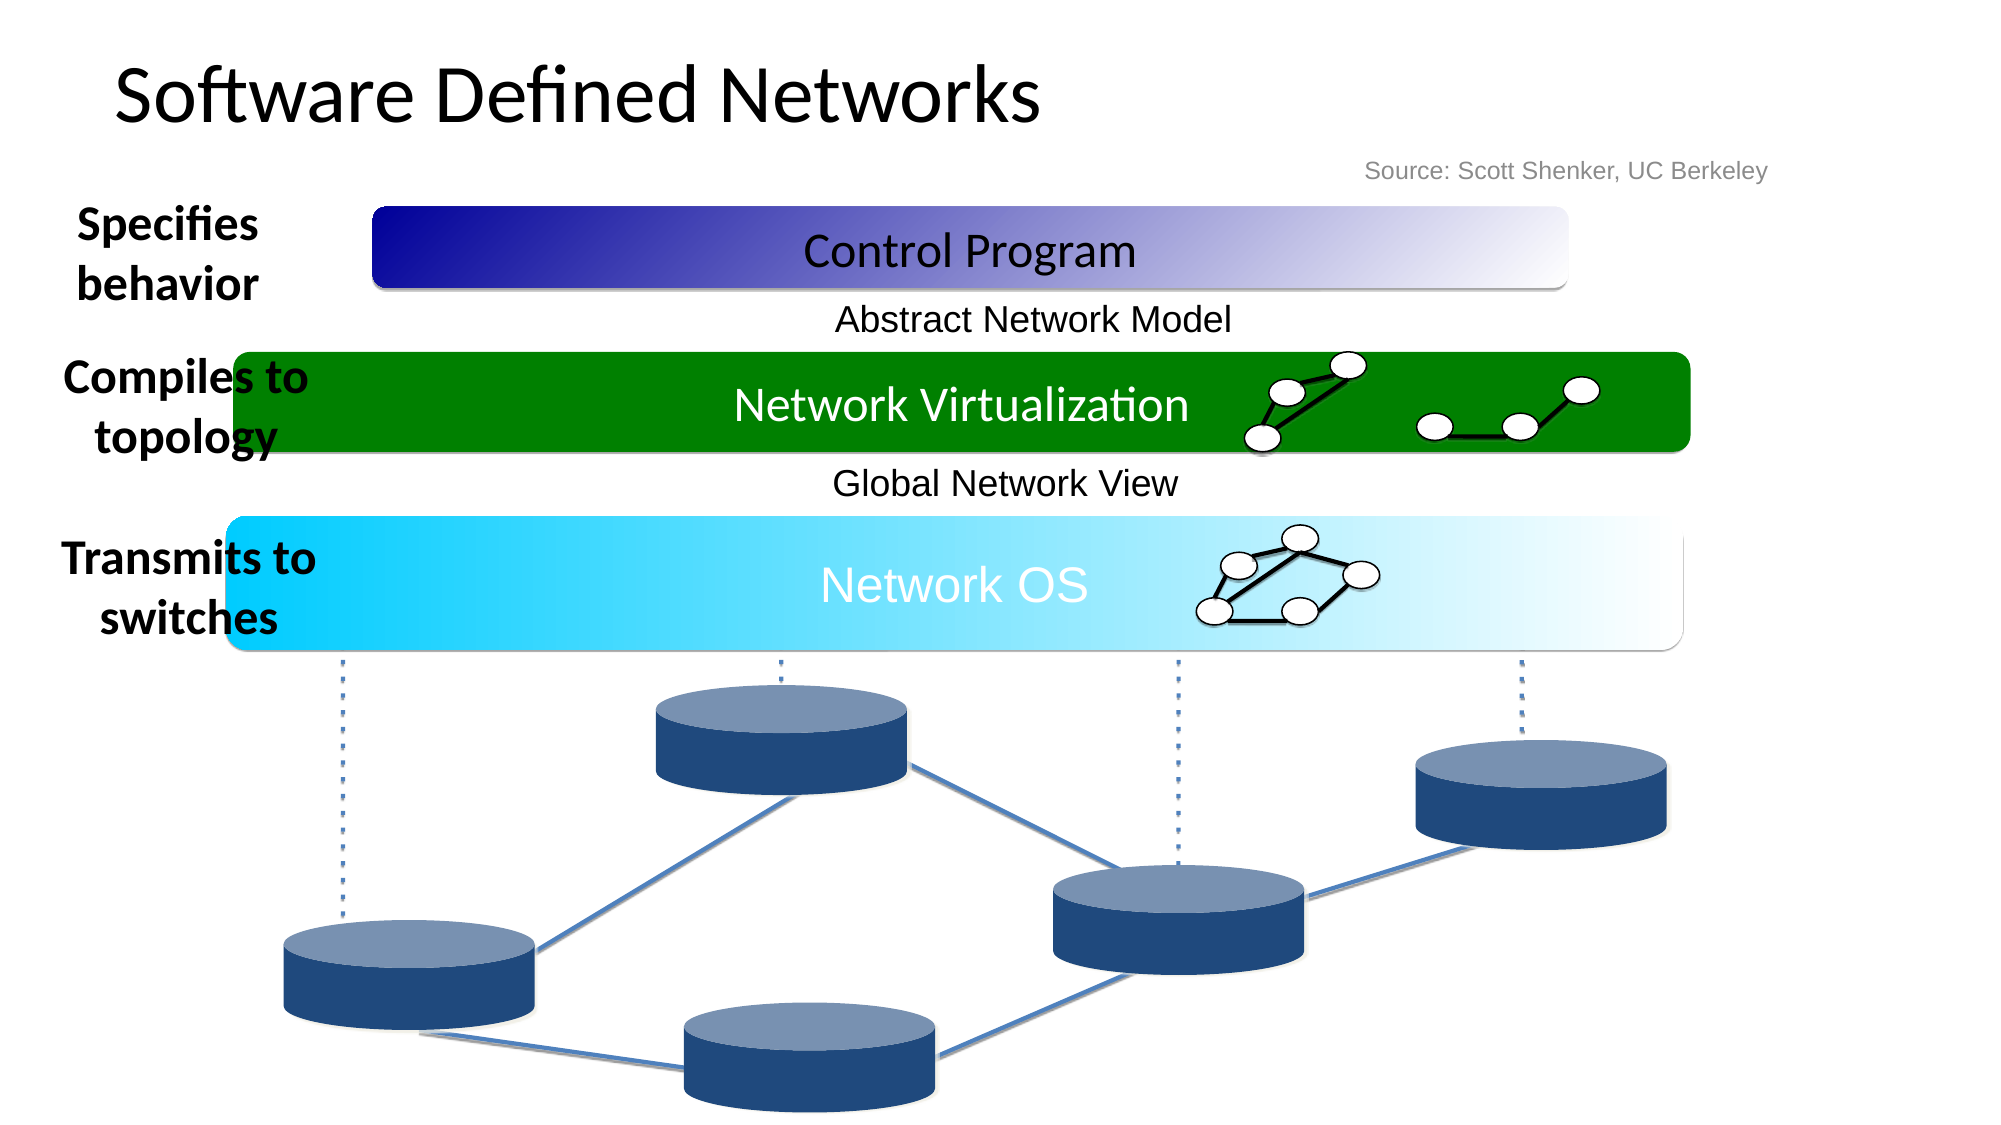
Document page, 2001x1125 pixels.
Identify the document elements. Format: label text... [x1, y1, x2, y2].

text_box [1281, 524, 1319, 552]
text_box Control Program [372, 206, 1569, 288]
text_box Specifies behavior [0, 183, 337, 319]
text_box [1268, 379, 1306, 407]
text_box Network Virtualization [373, 351, 1346, 452]
text_box [1281, 597, 1319, 625]
text_box Global Network View [817, 452, 1194, 512]
text_box [1416, 413, 1454, 441]
text_box [655, 710, 907, 796]
text_box Network OS [240, 515, 1684, 650]
text_box Network Virtualization [1268, 377, 1343, 426]
text_box [1220, 552, 1258, 580]
text_box [1329, 351, 1367, 380]
text_box Source: Scott Shenker, UC Berkeley [1216, 137, 1917, 203]
text_box Compiles to topology [0, 335, 373, 471]
text_box Transmits to switches [2, 517, 376, 652]
text_box [1196, 597, 1233, 625]
text_box [1342, 561, 1380, 589]
text_box [683, 1027, 936, 1113]
title Software Defined Networks [99, 24, 1900, 155]
text_box [1415, 766, 1667, 850]
text_box Network Virtualization [1269, 351, 1691, 452]
text_box [1244, 424, 1282, 452]
text_box [283, 946, 535, 1030]
text_box [1563, 376, 1600, 405]
text_box [1053, 890, 1305, 976]
text_box Abstract Network Model [819, 288, 1248, 348]
text_box [1502, 413, 1539, 441]
